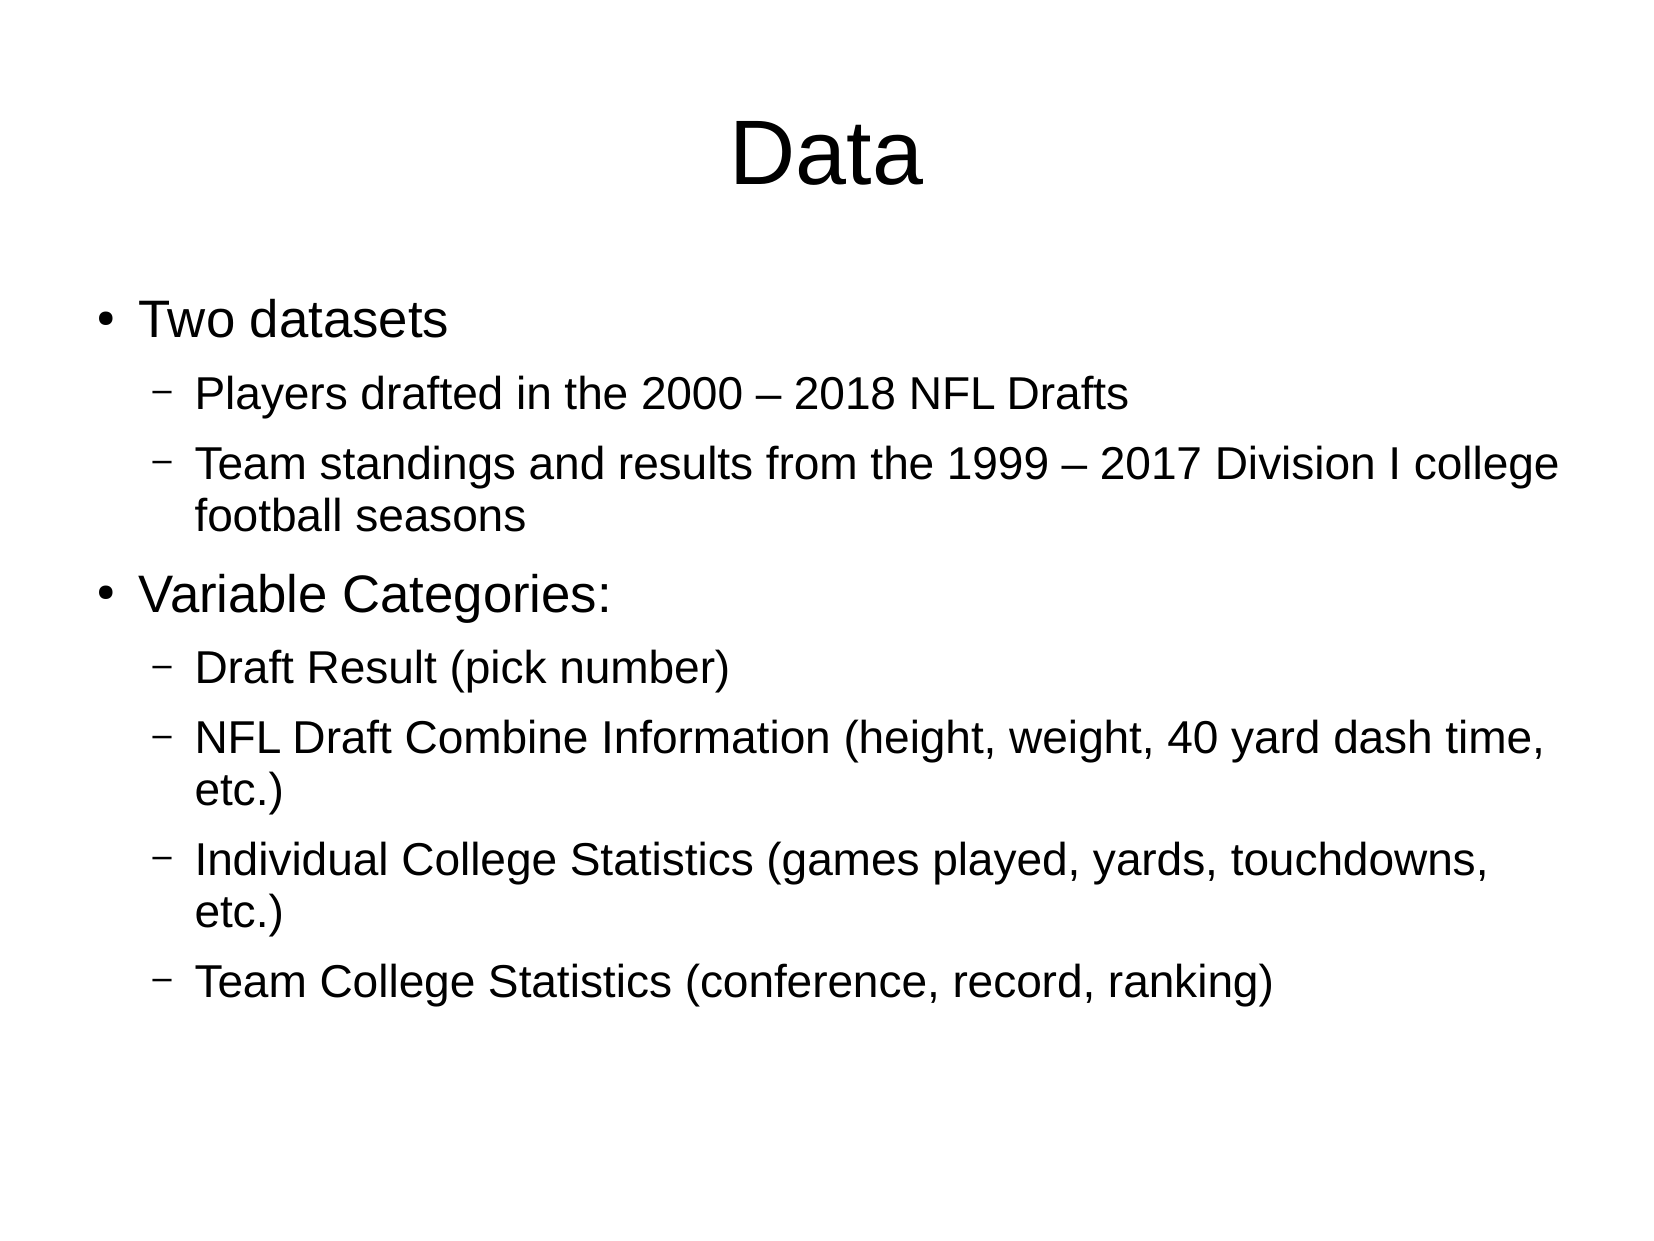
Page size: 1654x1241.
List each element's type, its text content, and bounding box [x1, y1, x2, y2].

list Two datasets Players drafted in the 2000 – 2018 NFL Drafts Team standings and results from the 1999 – 2017 Division I college football seasons Variable Categories: Draft Result (pick number) NFL Draft Combine Information (height, weight, 40 yard dash time, etc.) Individual College Statistics (games played, yards, touchdowns, etc.) Team College Statistics (conference, record, ranking) [82, 290, 1571, 1010]
title Data [82, 49, 1571, 257]
